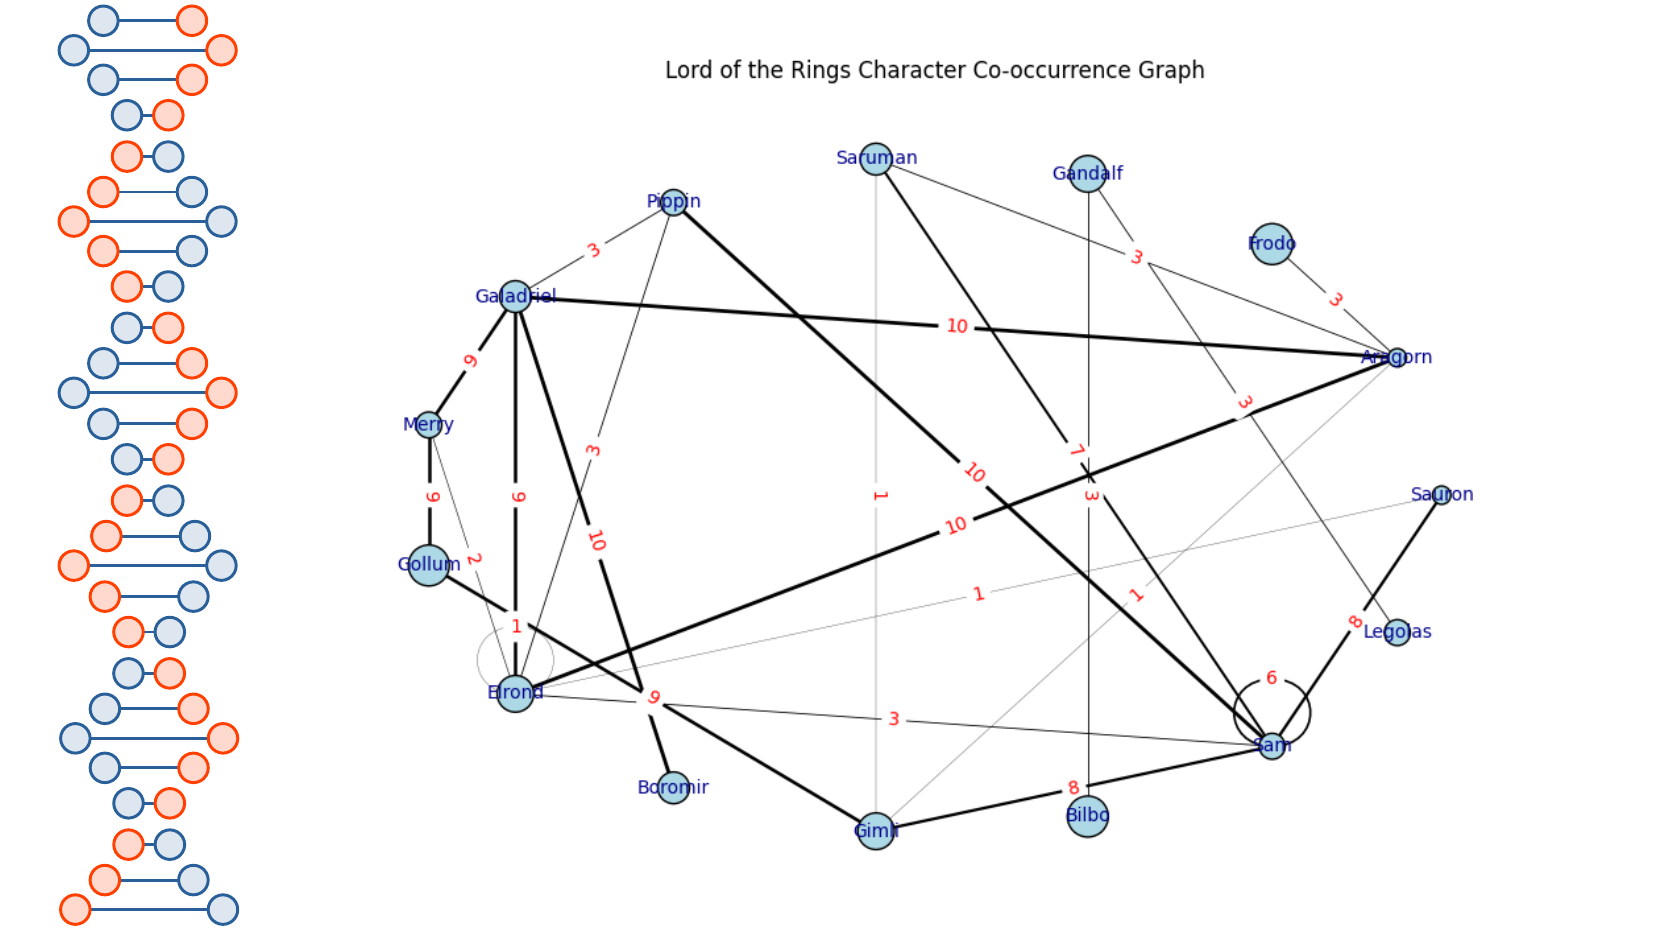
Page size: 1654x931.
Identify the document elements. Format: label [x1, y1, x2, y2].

picture [295, 0, 1585, 931]
